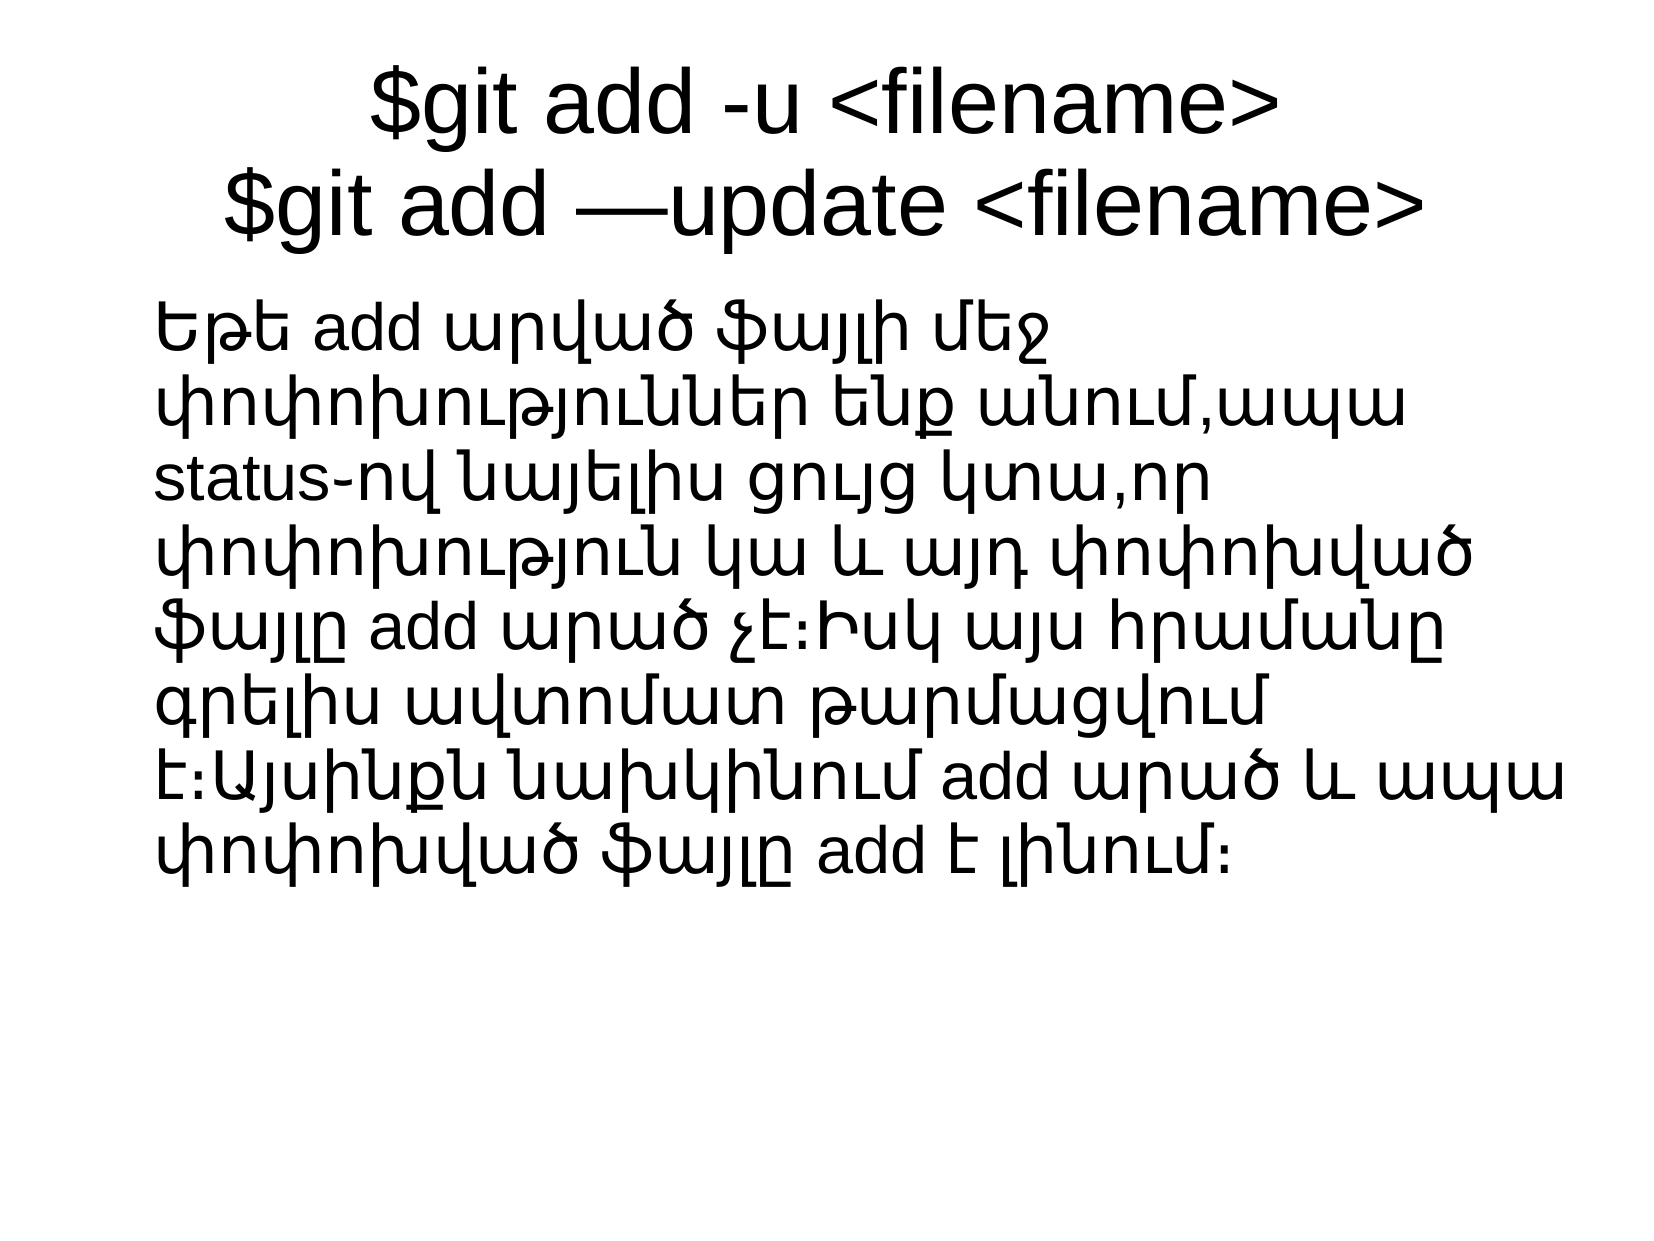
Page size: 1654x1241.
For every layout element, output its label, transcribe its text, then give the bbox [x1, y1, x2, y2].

list Եթե add արված ֆայլի մեջ փոփոխություններ ենք անում,ապա status֊ով նայելիս ցույց կտա,որ փոփոխություն կա և այդ փոփոխված ֆայլը add արած չէ։Իսկ այս հրամանը գրելիս ավտոմատ թարմացվում է։Այսինքն նախկինում add արած և ապա փոփոխված ֆայլը add է լինում։ [82, 290, 1571, 1010]
title $git add -u <filename> $git add —update <filename> [82, 49, 1571, 257]
